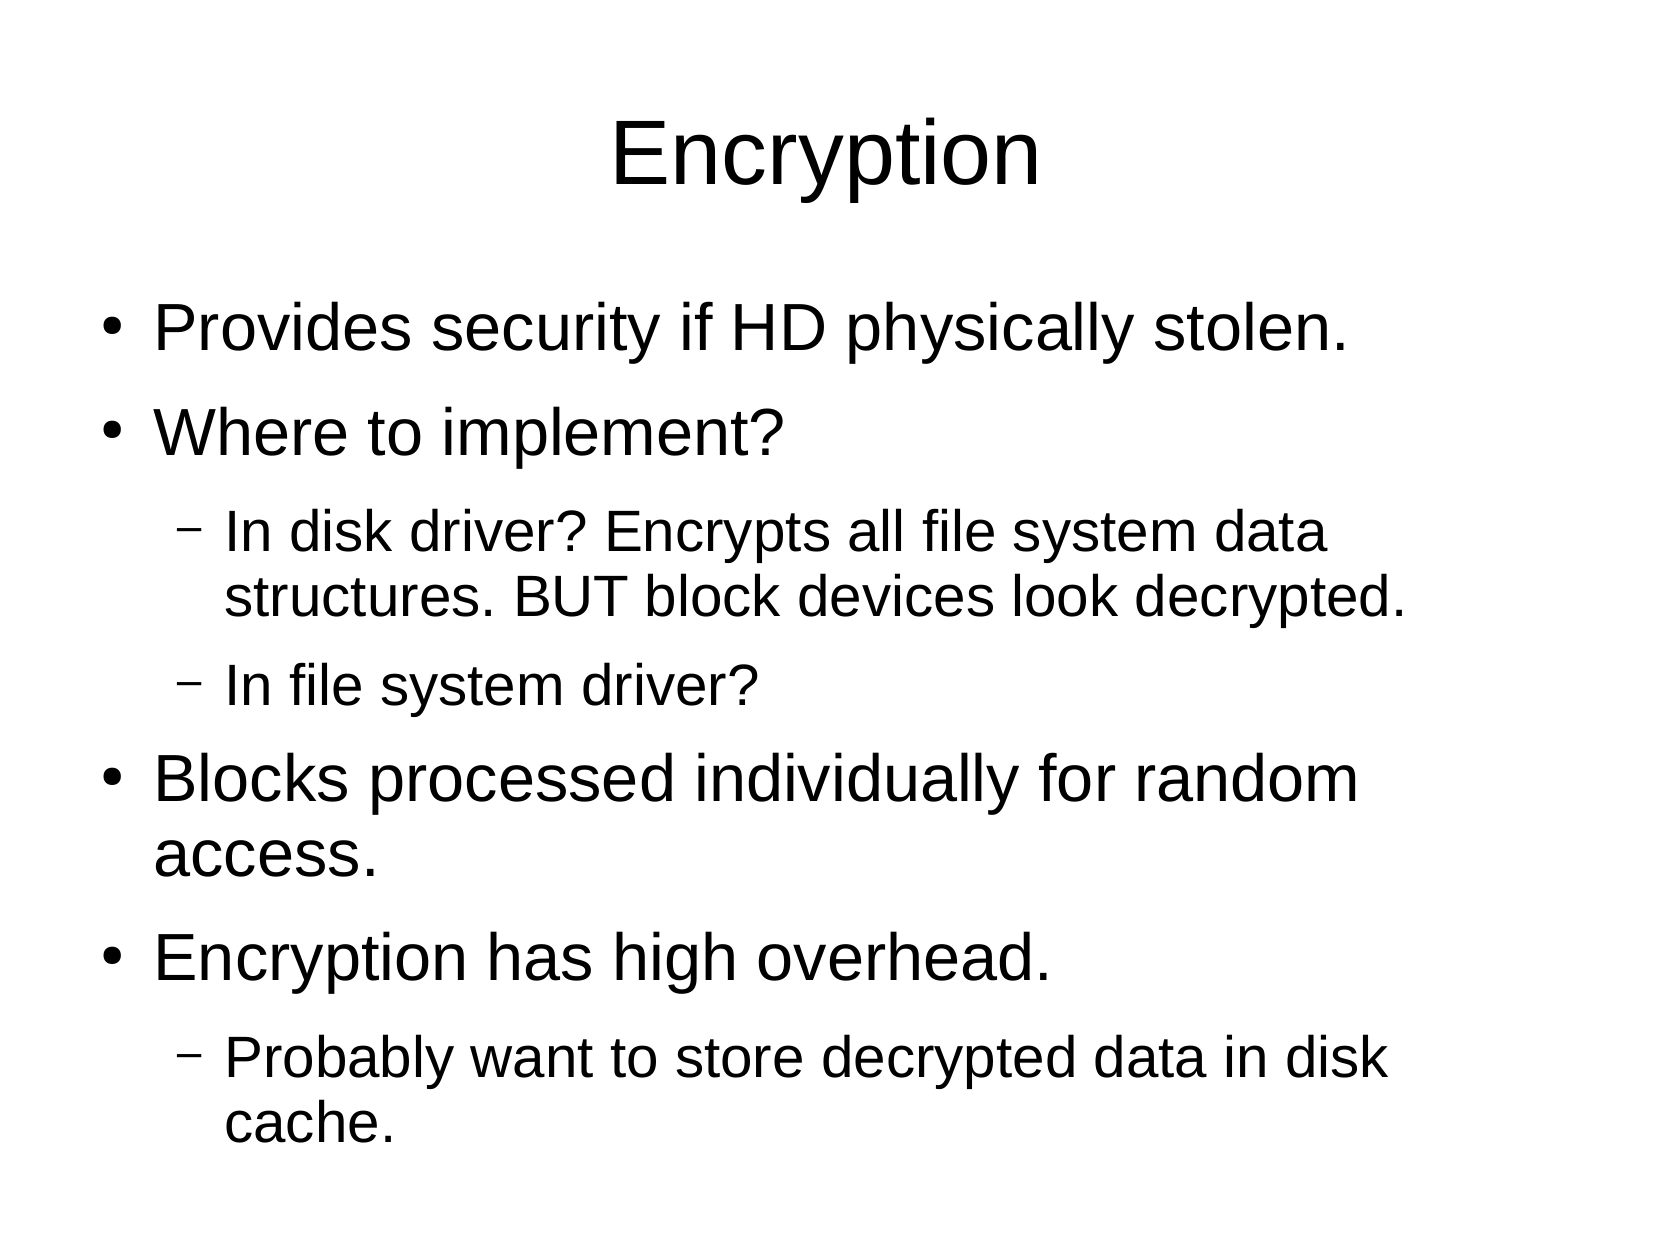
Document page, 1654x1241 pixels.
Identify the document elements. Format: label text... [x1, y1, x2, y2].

list Provides security if HD physically stolen. Where to implement? In disk driver? Encrypts all file system data structures. BUT block devices look decrypted. In file system driver? Blocks processed individually for random access. Encryption has high overhead. Probably want to store decrypted data in disk cache. [82, 290, 1571, 1154]
title Encryption [82, 56, 1571, 250]
